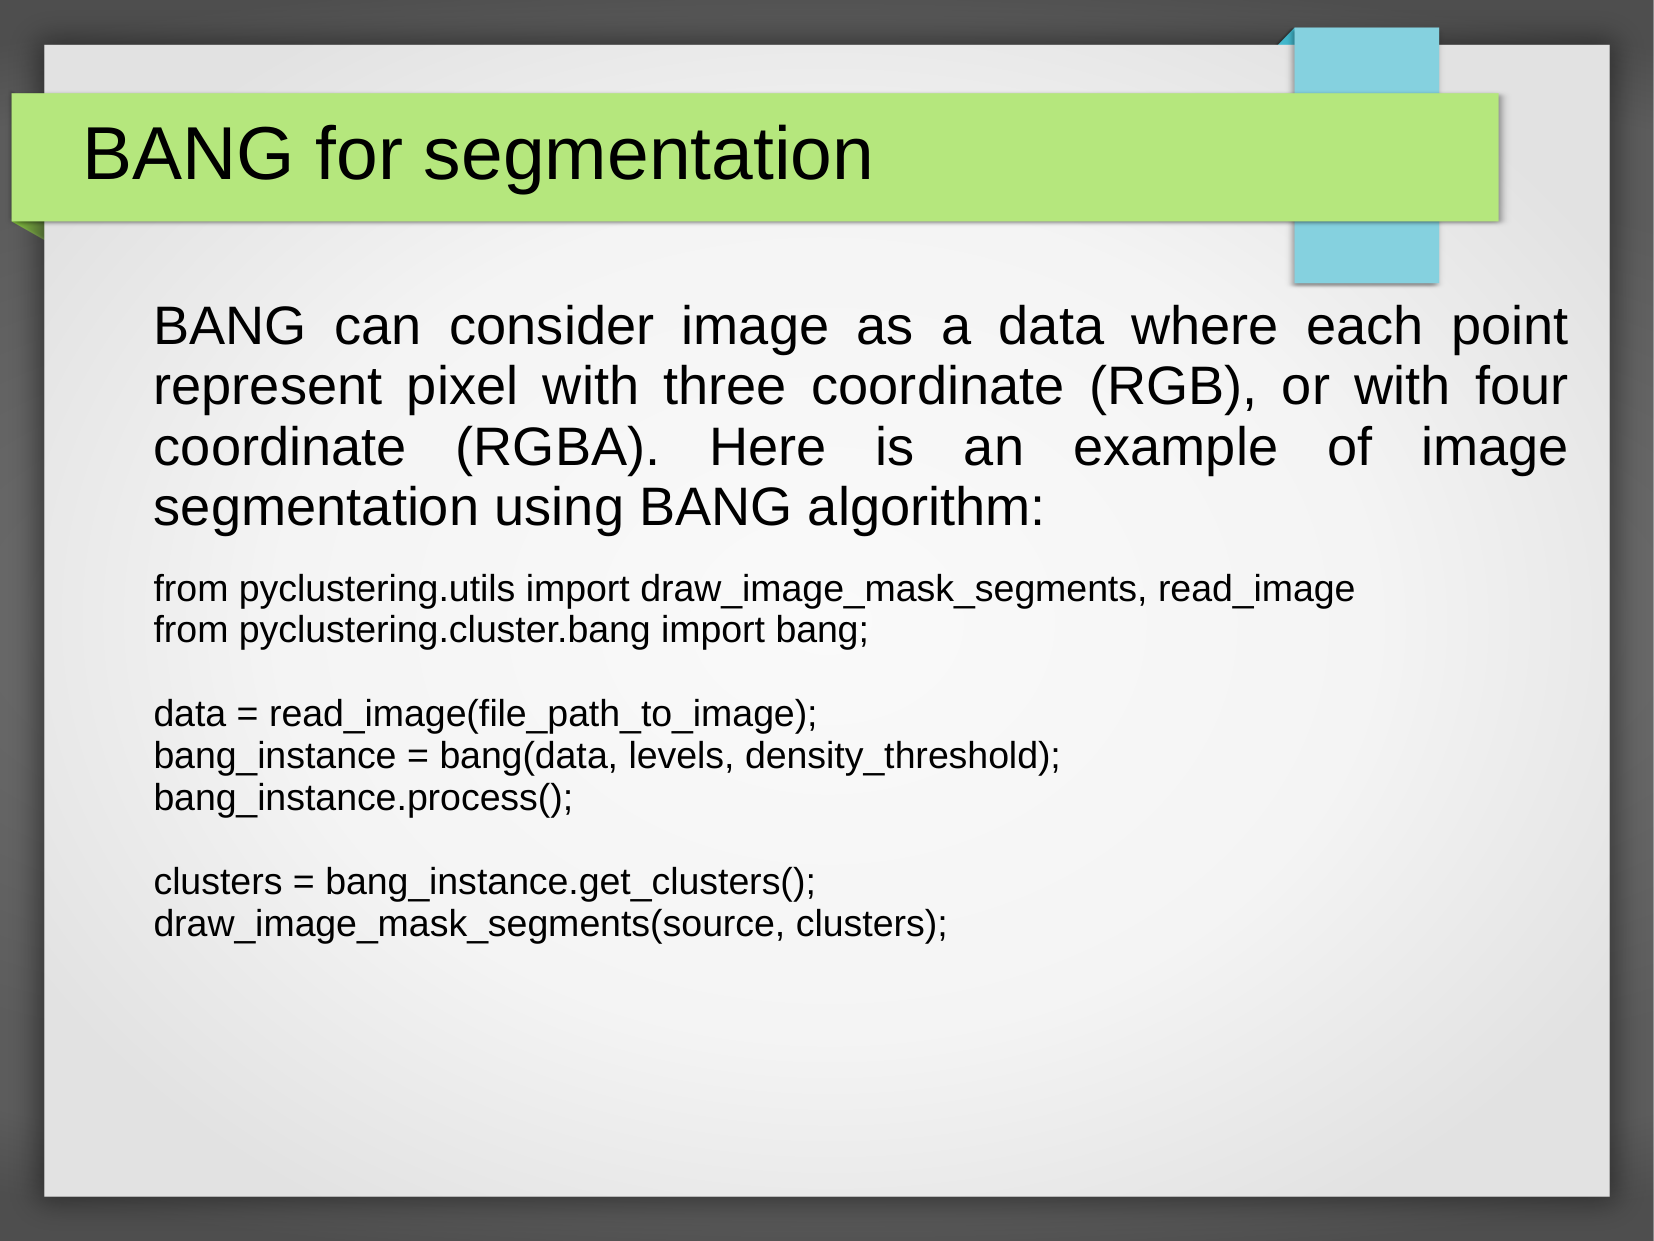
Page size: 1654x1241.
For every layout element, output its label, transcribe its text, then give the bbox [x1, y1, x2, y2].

picture [0, 0, 1654, 1241]
list BANG can consider image as a data where each point represent pixel with three coordinate (RGB), or with four coordinate (RGBA). Here is an example of image segmentation using BANG algorithm: from pyclustering.utils import draw_image_mask_segments, read_image from pyclustering.cluster.bang import bang; data = read_image(file_path_to_image); bang_instance = bang(data, levels, density_threshold); bang_instance.process(); clusters = bang_instance.get_clusters(); draw_image_mask_segments(source, clusters); [82, 295, 1571, 1015]
title BANG for segmentation [82, 94, 1264, 213]
